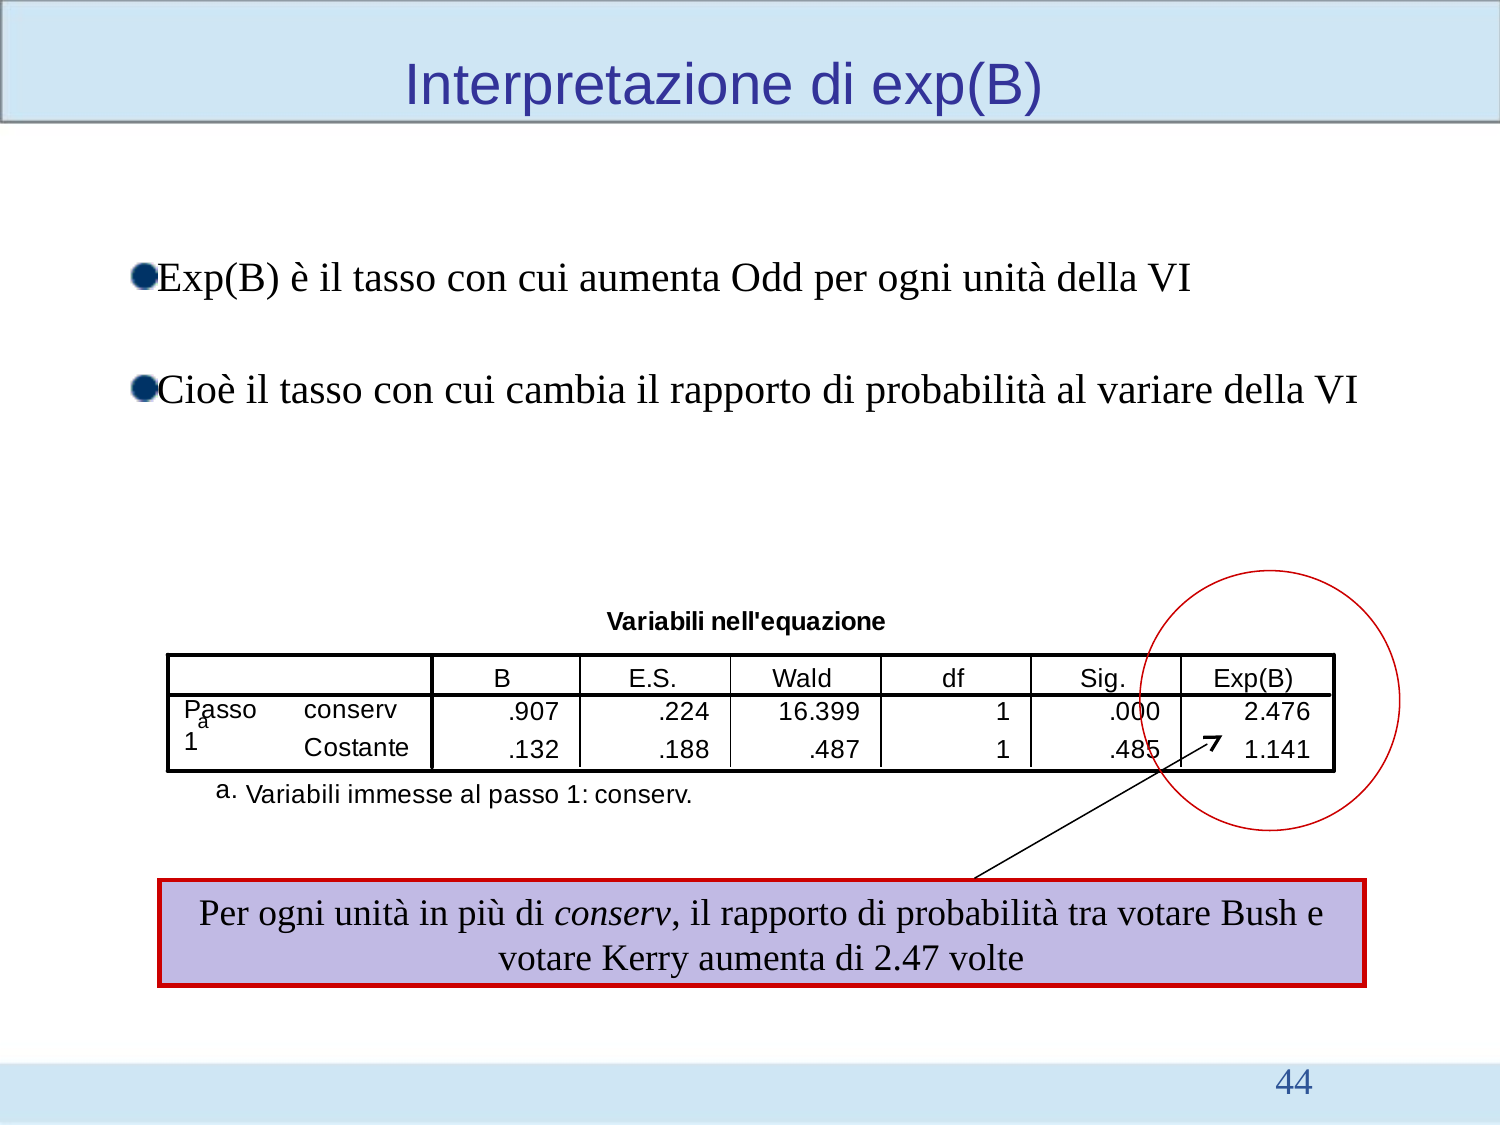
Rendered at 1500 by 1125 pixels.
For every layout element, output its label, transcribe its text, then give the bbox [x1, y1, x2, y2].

text_box Interpretazione di exp(B) [49, 7, 1400, 155]
text_box Per ogni unità in più di conserv, il rapporto di probabilità tra votare Bush e votare Kerry aumenta di 2.47 volte [159, 880, 1365, 986]
text_box Exp(B) è il tasso con cui aumenta Odd per ogni unità della VI Cioè il tasso con cui cambia il rapporto di probabilità al variare della VI [112, 231, 1400, 420]
picture [0, 0, 1500, 1125]
